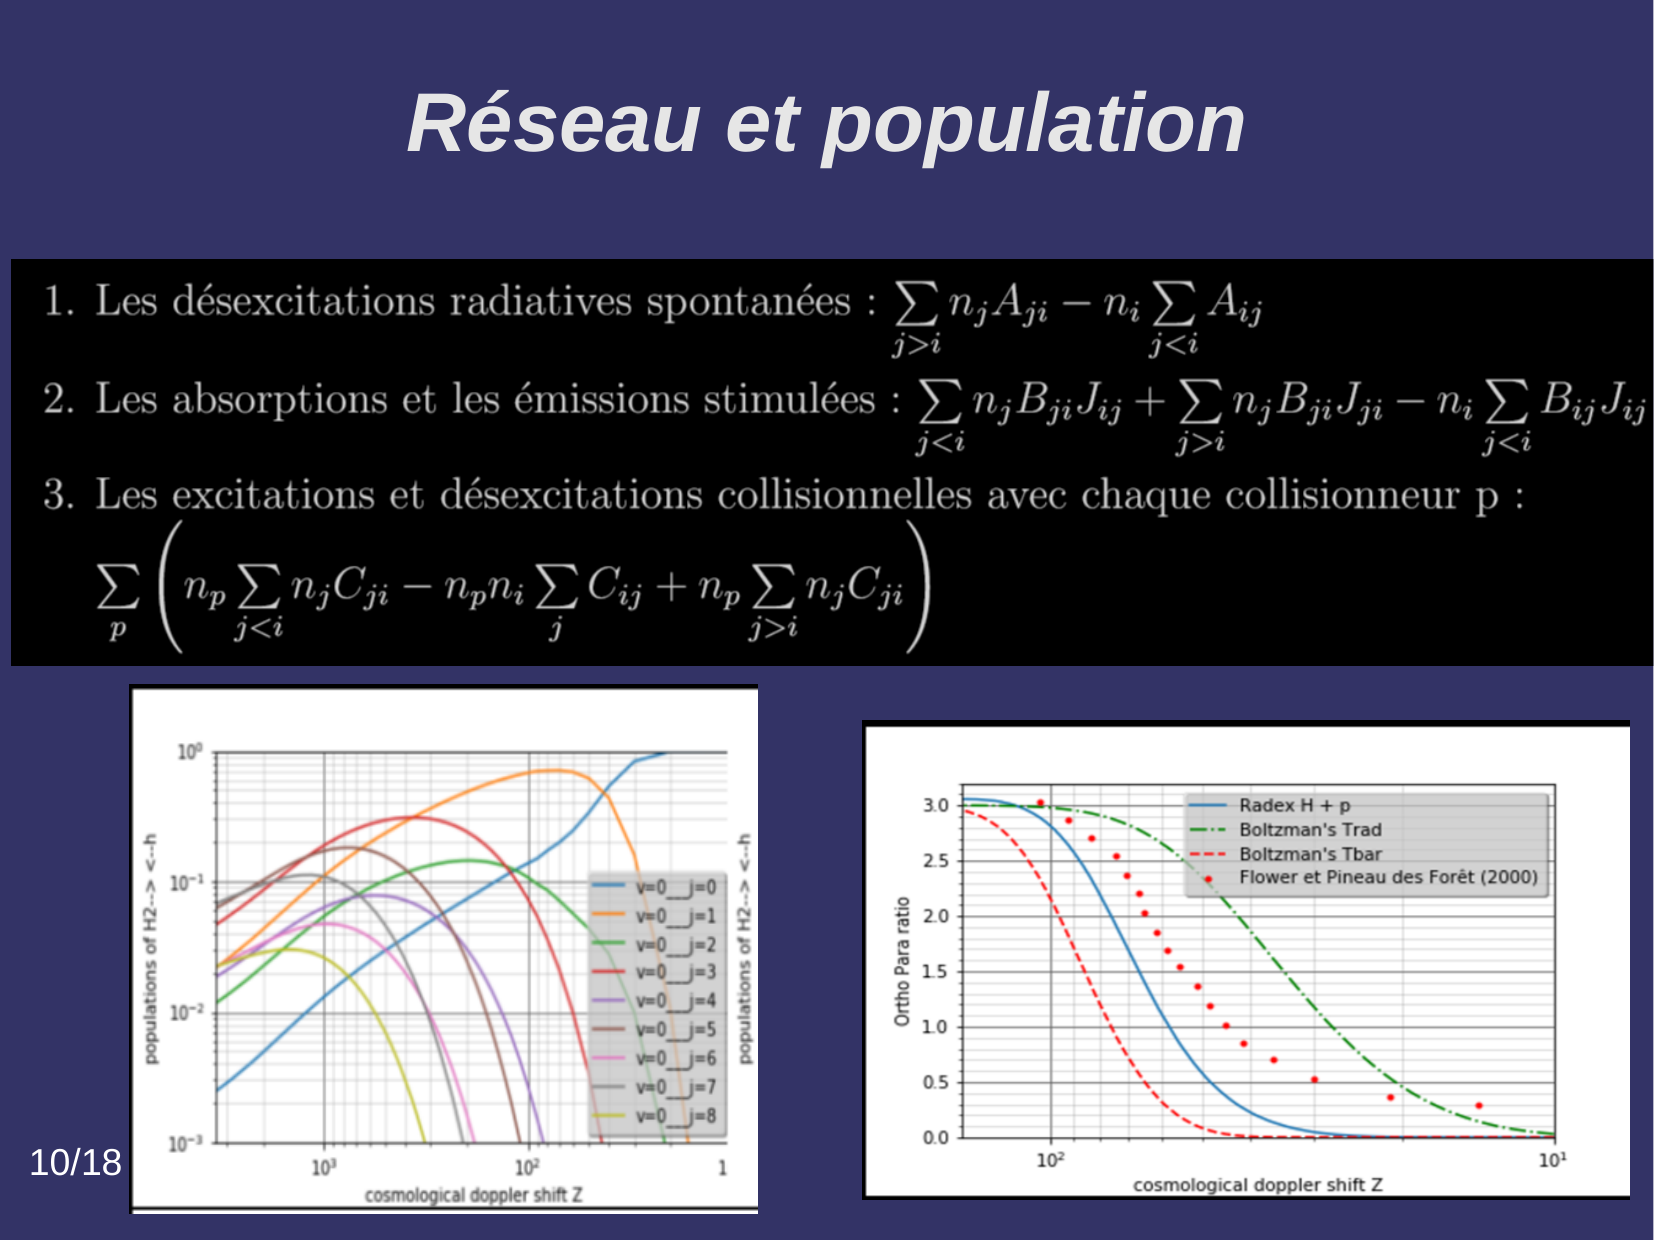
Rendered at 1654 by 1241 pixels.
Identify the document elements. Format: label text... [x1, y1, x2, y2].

picture [862, 720, 1630, 1200]
picture [129, 684, 758, 1214]
picture [11, 259, 1654, 666]
title Réseau et population [121, 19, 1534, 227]
text_box <numéro>/19 [47, 1133, 213, 1205]
